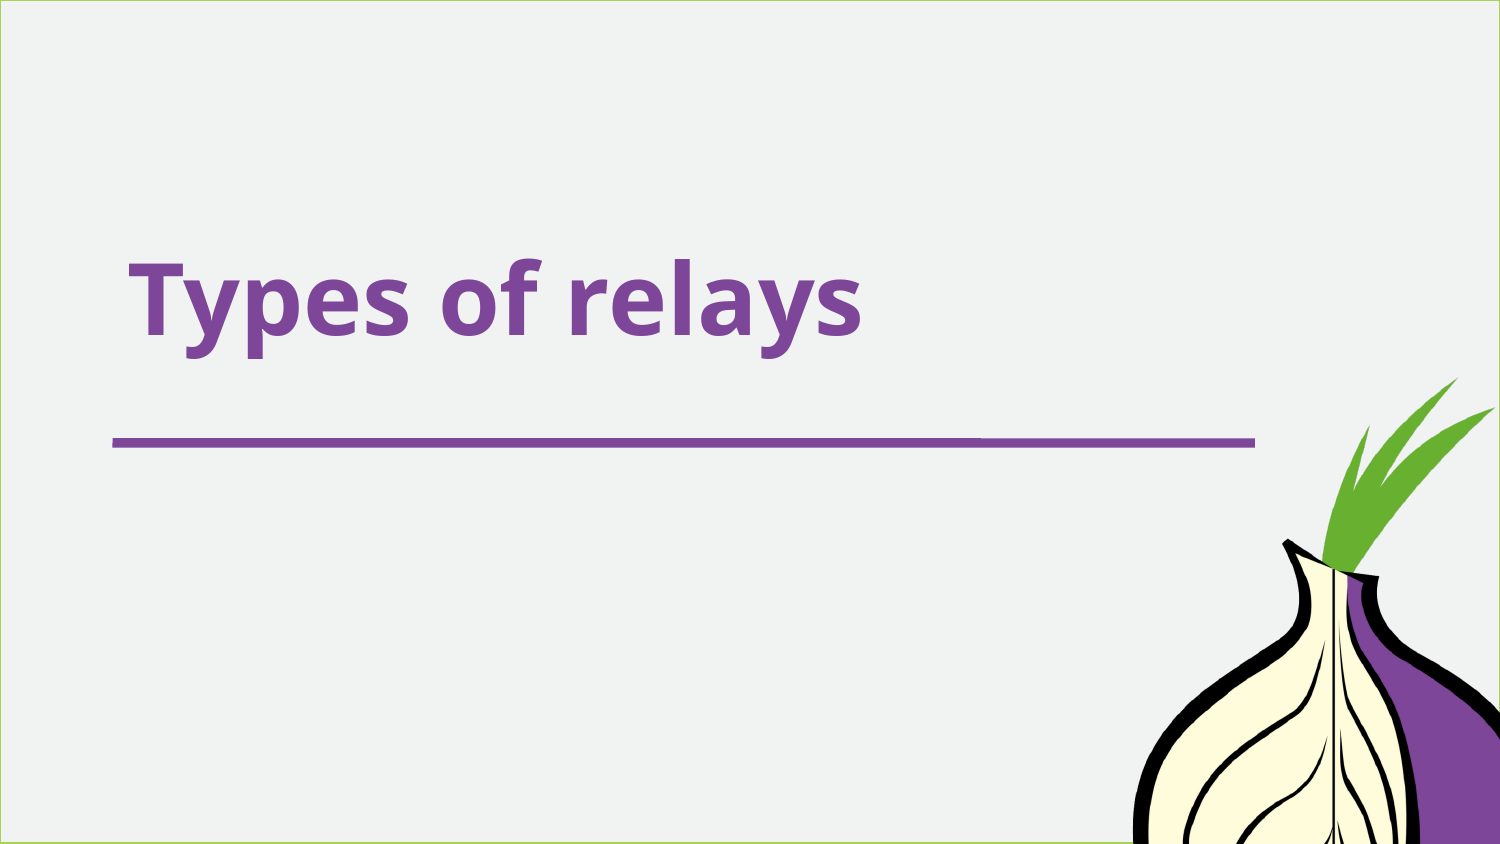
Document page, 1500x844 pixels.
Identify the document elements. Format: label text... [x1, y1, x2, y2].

picture [1122, 377, 1500, 844]
text_box Types of relays [112, 148, 1387, 443]
